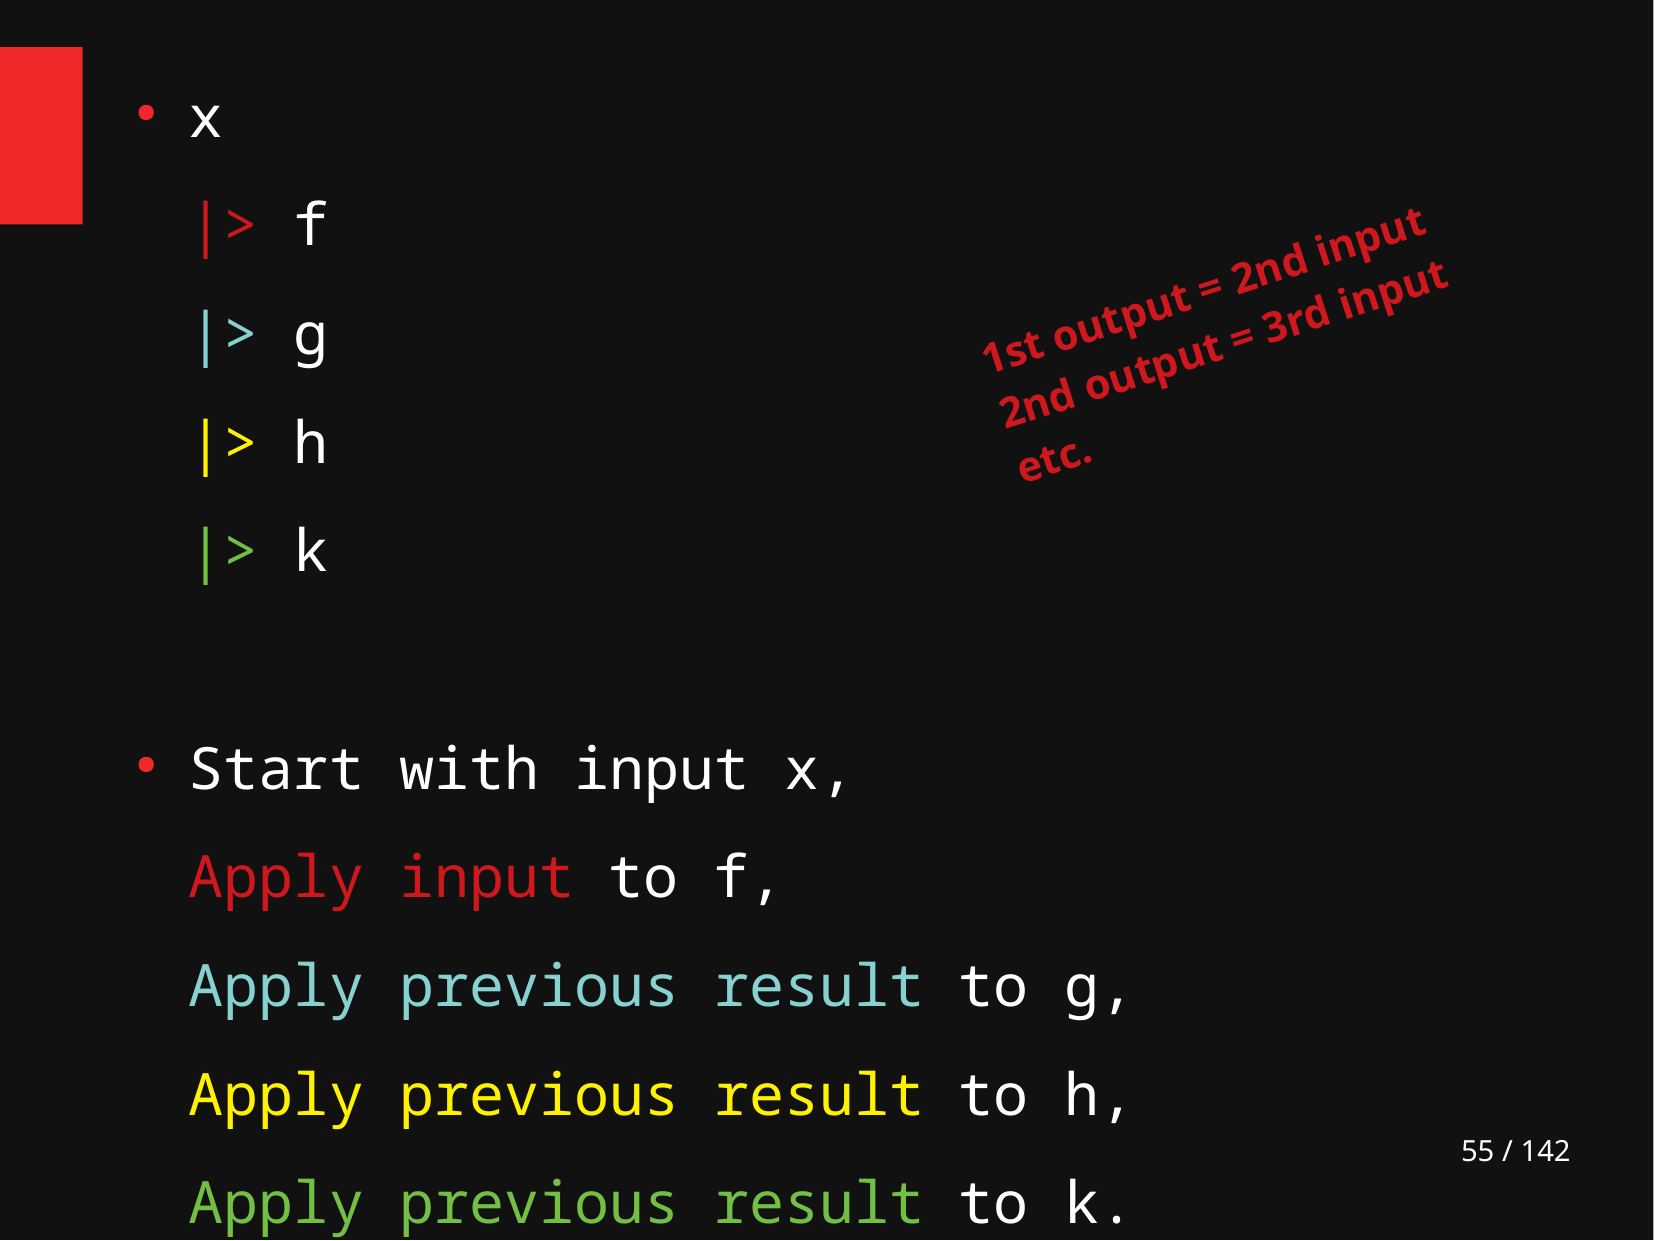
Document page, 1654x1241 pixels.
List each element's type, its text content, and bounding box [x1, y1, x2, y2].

list x |> f |> g |> h |> k Start with input x, Apply input to f, Apply previous result to g, Apply previous result to h, Apply previous result to k. [118, 75, 1536, 1074]
text_box 1st output = 2nd input 2nd output = 3rd input etc. [957, 171, 1515, 537]
